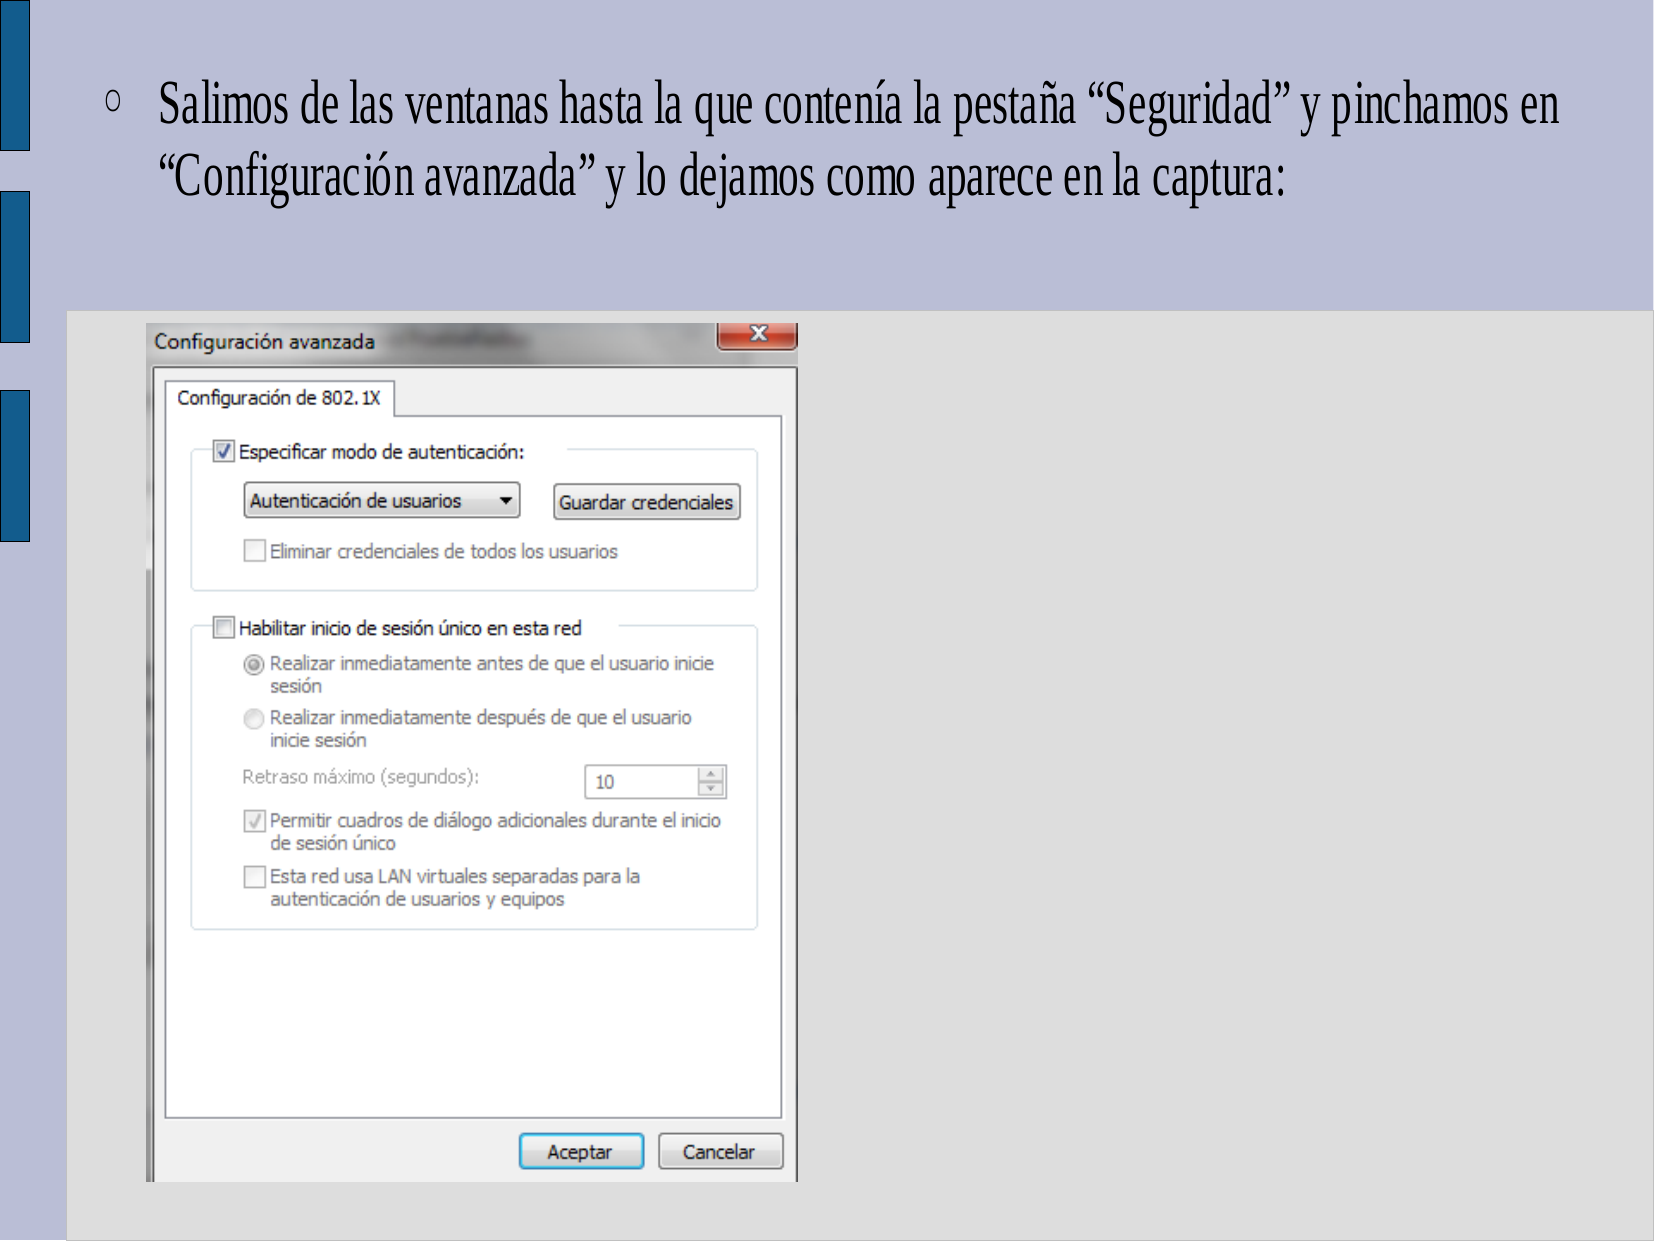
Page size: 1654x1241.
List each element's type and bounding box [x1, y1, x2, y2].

chart [0, 59, 1625, 502]
picture [146, 323, 798, 1182]
